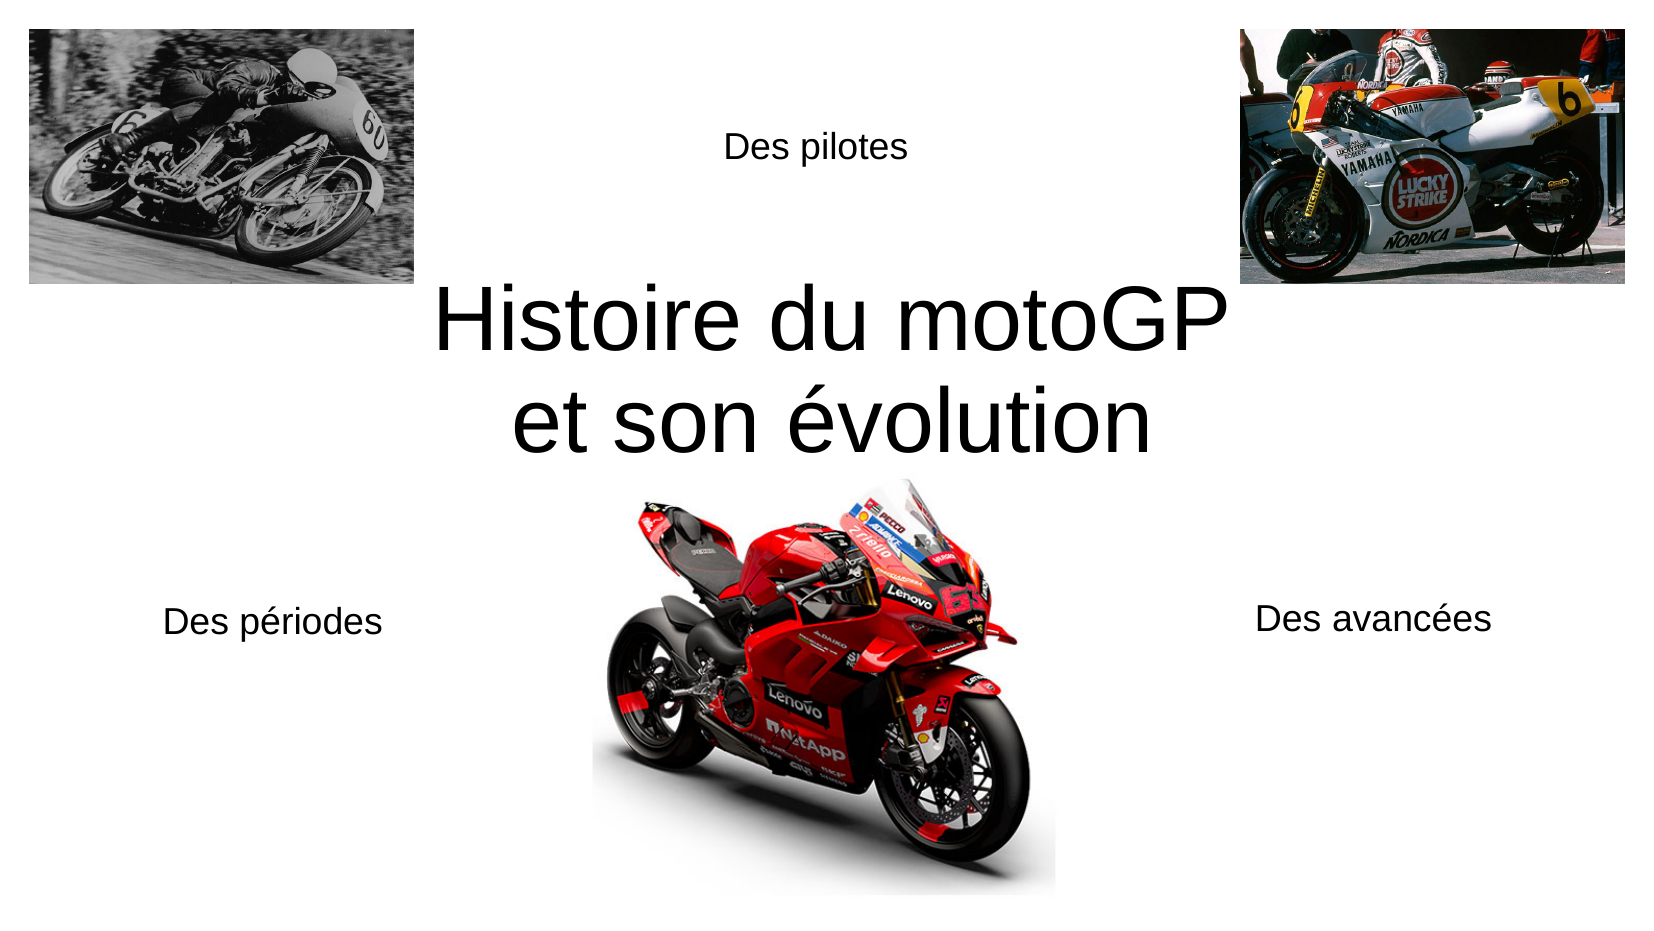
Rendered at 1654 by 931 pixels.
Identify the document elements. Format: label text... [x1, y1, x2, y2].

text_box Des pilotes [708, 118, 1093, 175]
text_box Des avancées [1240, 590, 1536, 648]
picture [407, 457, 1241, 916]
picture [29, 29, 414, 284]
picture [1240, 29, 1625, 284]
title Histoire du motoGP et son évolution [88, 267, 1577, 473]
text_box Des périodes [147, 592, 502, 650]
